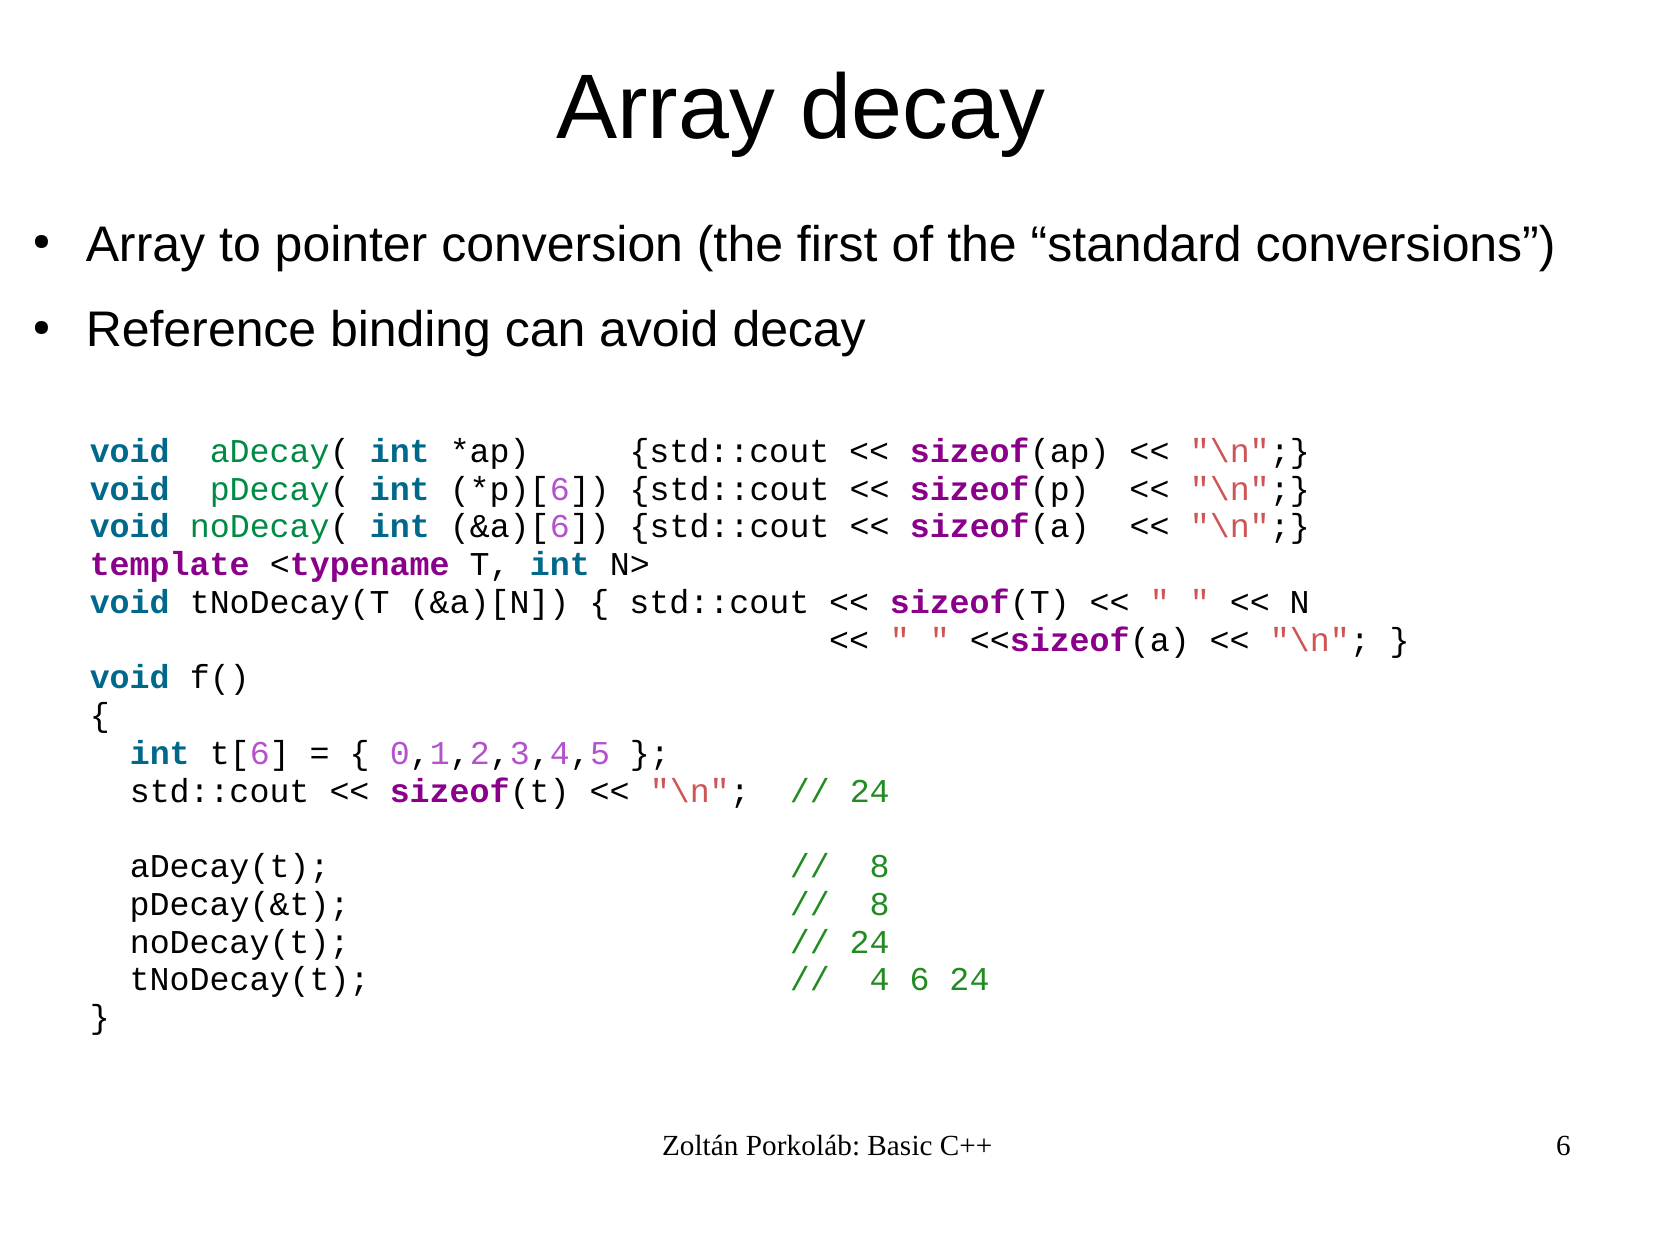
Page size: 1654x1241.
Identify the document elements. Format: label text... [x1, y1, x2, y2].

title Array decay [56, 2, 1546, 135]
list Array to pointer conversion (the first of the “standard conversions”) Reference binding can avoid decay [15, 135, 1576, 391]
text_box void aDecay( int *ap) {std::cout << sizeof(ap) << "\n";} void pDecay( int (*p)[6]) {std::cout << sizeof(p) << "\n";} void noDecay( int (&a)[6]) {std::cout << sizeof(a) << "\n";} template <typename T, int N> void tNoDecay(T (&a)[N]) { std::cout << sizeof(T) << " " << N << " " <<sizeof(a) << "\n"; } void f() { int t[6] = { 0,1,2,3,4,5 }; std::cout << sizeof(t) << "\n"; // 24 aDecay(t); // 8 pDecay(&t); // 8 noDecay(t); // 24 tNoDecay(t); // 4 6 24 } [75, 427, 1566, 1081]
